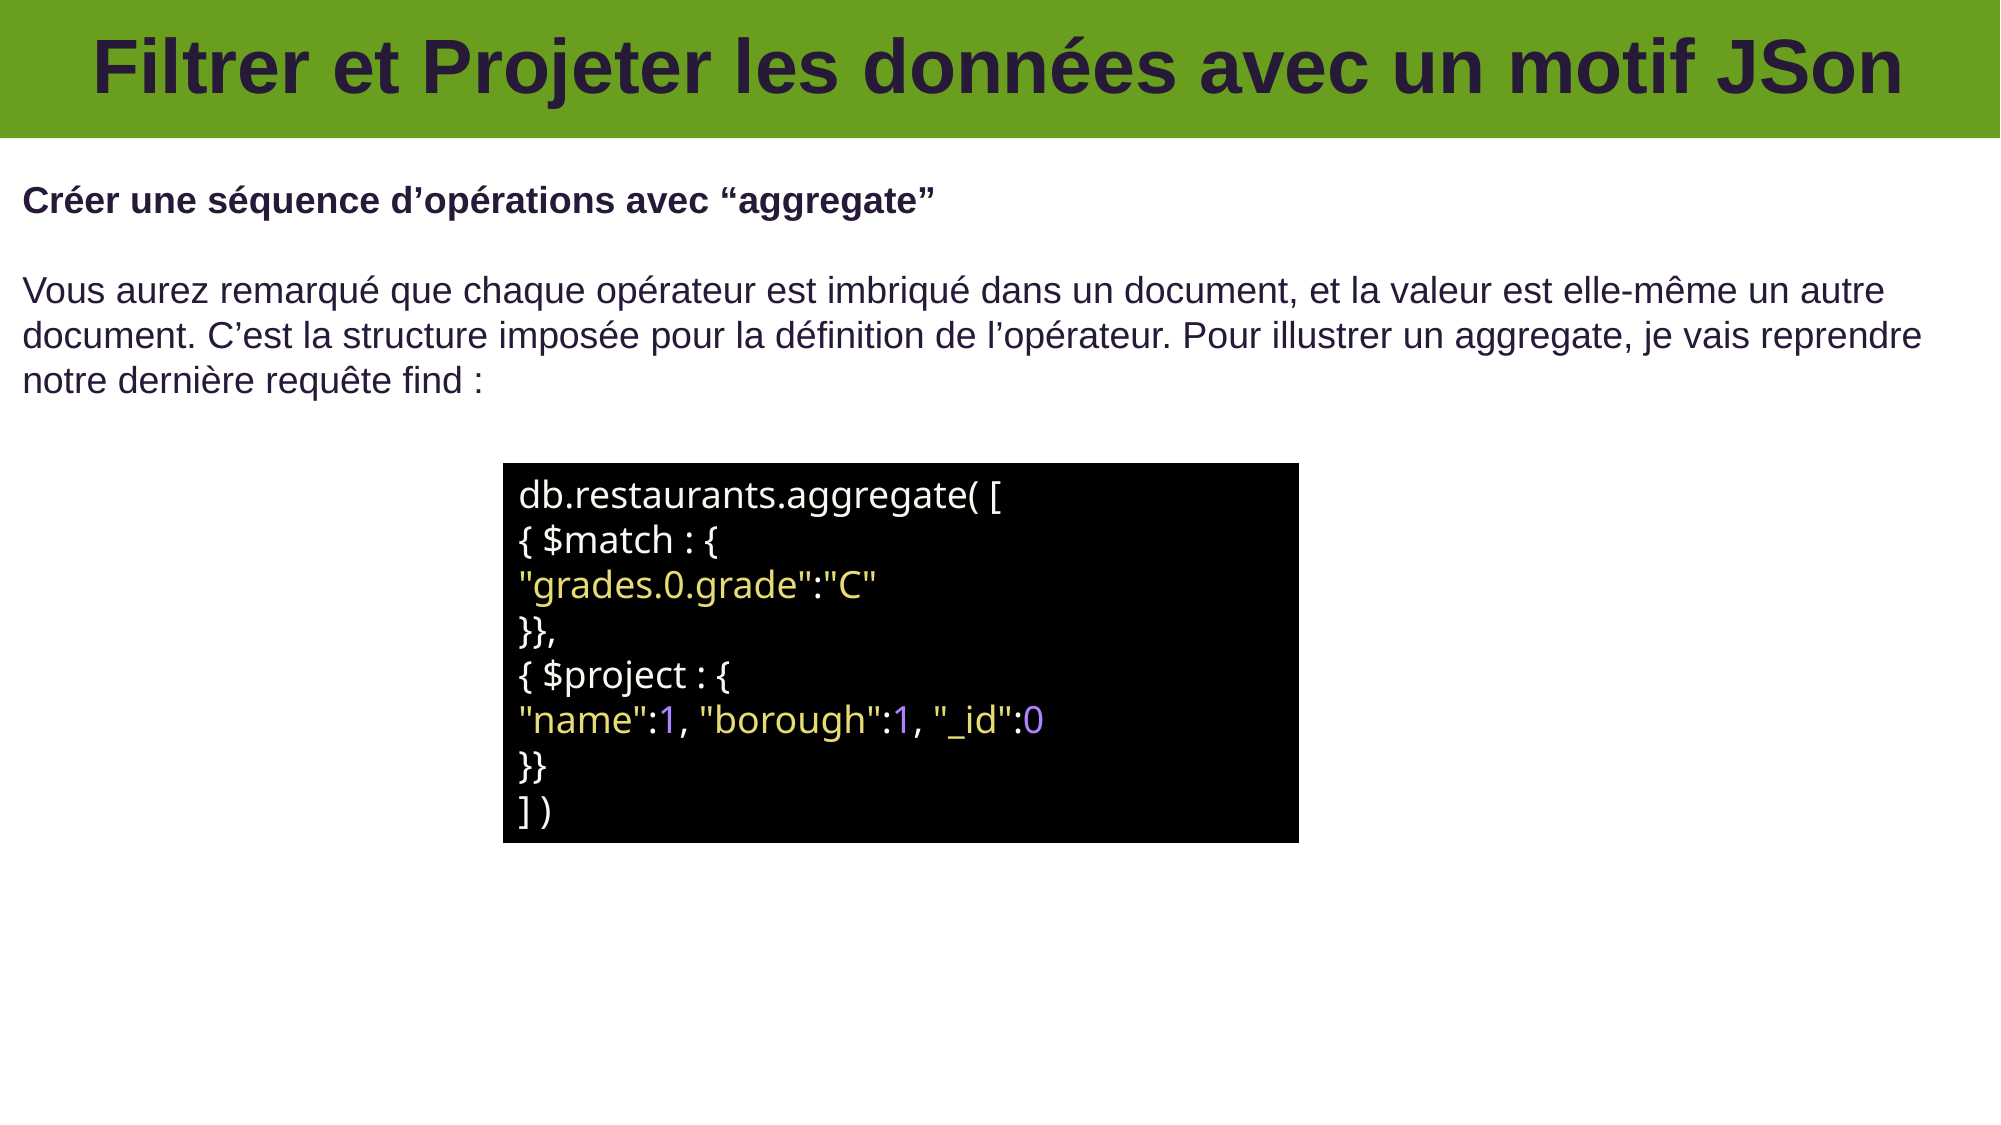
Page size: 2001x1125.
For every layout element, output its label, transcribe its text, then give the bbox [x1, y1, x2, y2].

text_box db.restaurants.aggregate( [ { $match : { "grades.0.grade":"C" }}, { $project : { "name":1, "borough":1, "_id":0 }} ] ) [503, 464, 1298, 843]
text_box Créer une séquence d’opérations avec “aggregate” Vous aurez remarqué que chaque opérateur est imbriqué dans un document, et la valeur est elle-même un autre document. C’est la structure imposée pour la définition de l’opérateur. Pour illustrer un aggregate, je vais reprendre notre dernière requête find : [7, 168, 1993, 412]
text_box Filtrer et Projeter les données avec un motif JSon [0, 0, 2000, 139]
text_box [0, 139, 2000, 1125]
